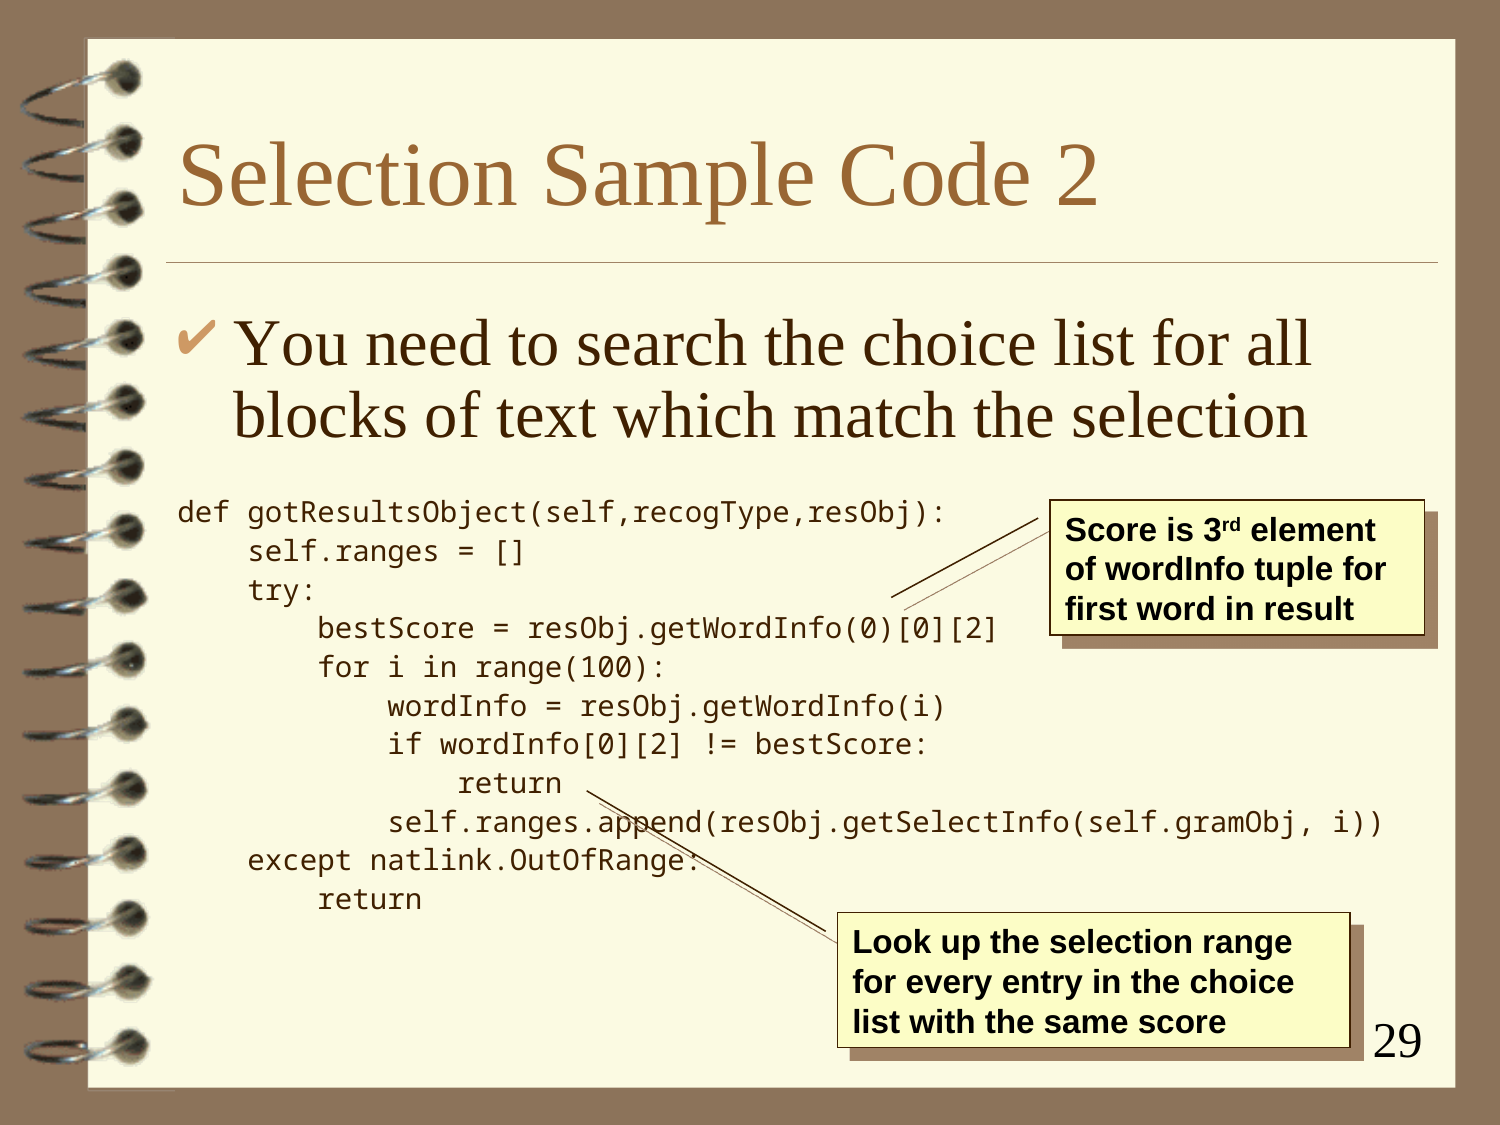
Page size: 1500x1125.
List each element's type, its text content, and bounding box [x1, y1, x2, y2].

picture [0, 0, 175, 1125]
title Selection Sample Code 2 [162, 74, 1438, 263]
text_box Look up the selection range for every entry in the choice list with the same score [838, 912, 1350, 1048]
text_box Score is 3rd element of wordInfo tuple for first word in result [1050, 500, 1424, 635]
list You need to search the choice list for all blocks of text which match the selection def gotResultsObject(self,recogType,resObj): self.ranges = [] try: bestScore = resObj.getWordInfo(0)[0][2] for i in range(100): wordInfo = resObj.getWordInfo(i) if wordInfo[0][2] != bestScore: return self.ranges.append(resObj.getSelectInfo(self.gramObj, i)) except natlink.OutOfRange: return [162, 299, 1438, 976]
